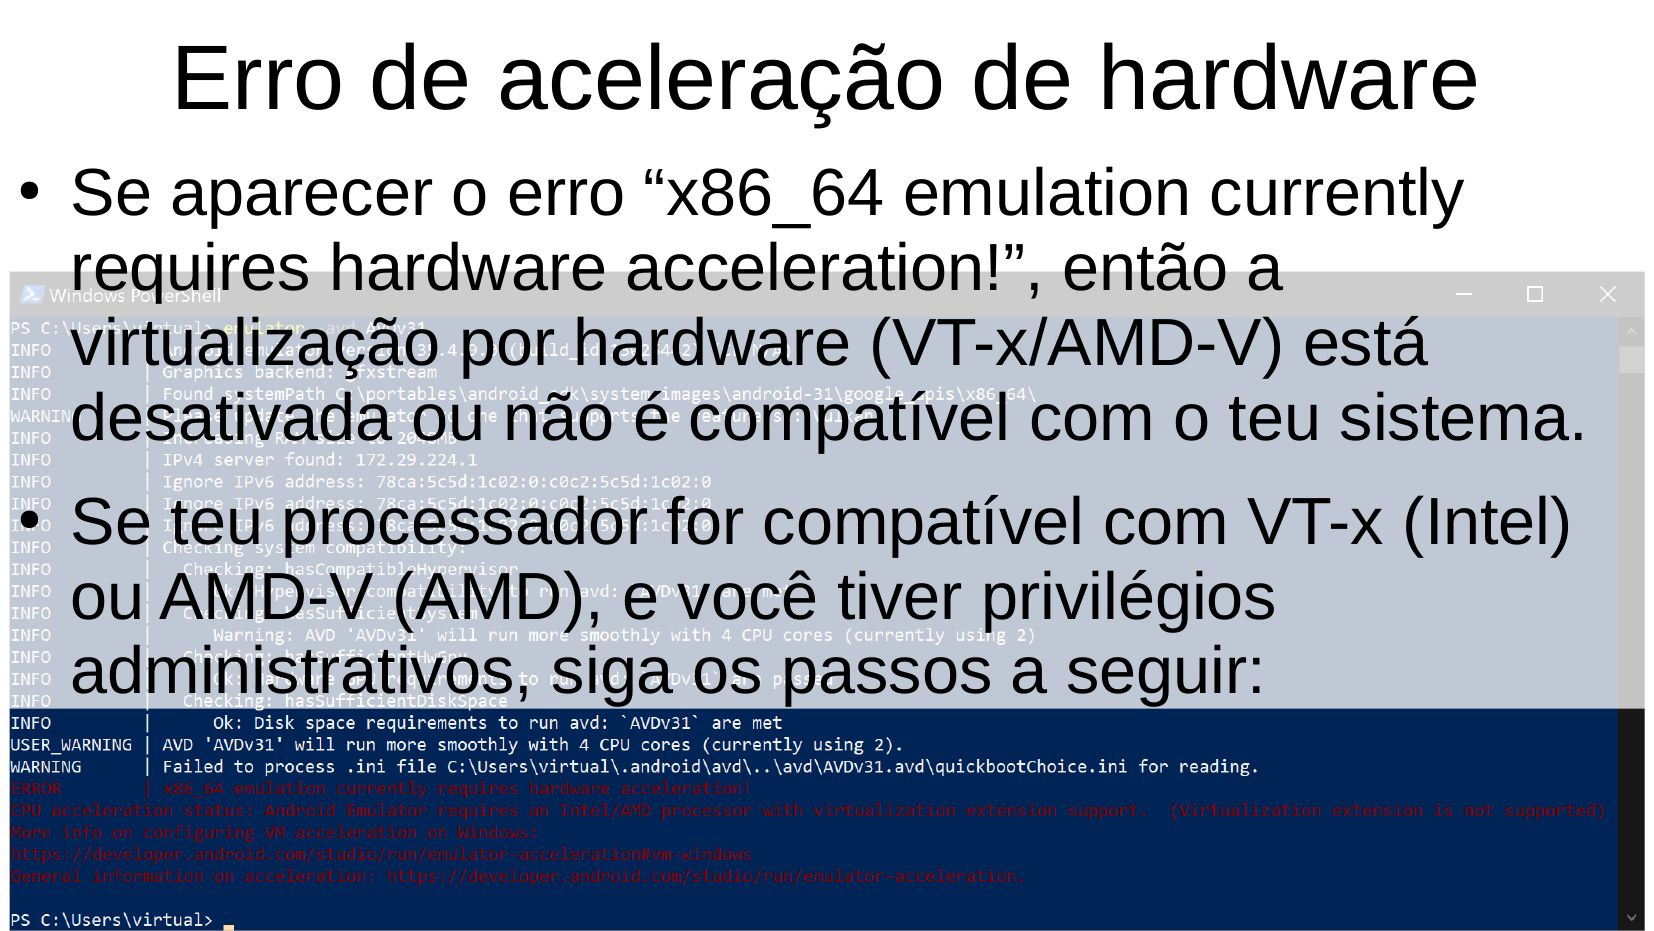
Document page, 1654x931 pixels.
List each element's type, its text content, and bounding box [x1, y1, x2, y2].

picture [9, 709, 1645, 931]
title Erro de aceleração de hardware [0, 0, 1654, 155]
list Se aparecer o erro “x86_64 emulation currently requires hardware acceleration!”, então a virtualização por hardware (VT-x/AMD-V) está desativada ou não é compatível com o teu sistema. Se teu processador for compatível com VT-x (Intel) ou AMD-V (AMD), e você tiver privilégios administrativos, siga os passos a seguir: [0, 155, 1654, 709]
